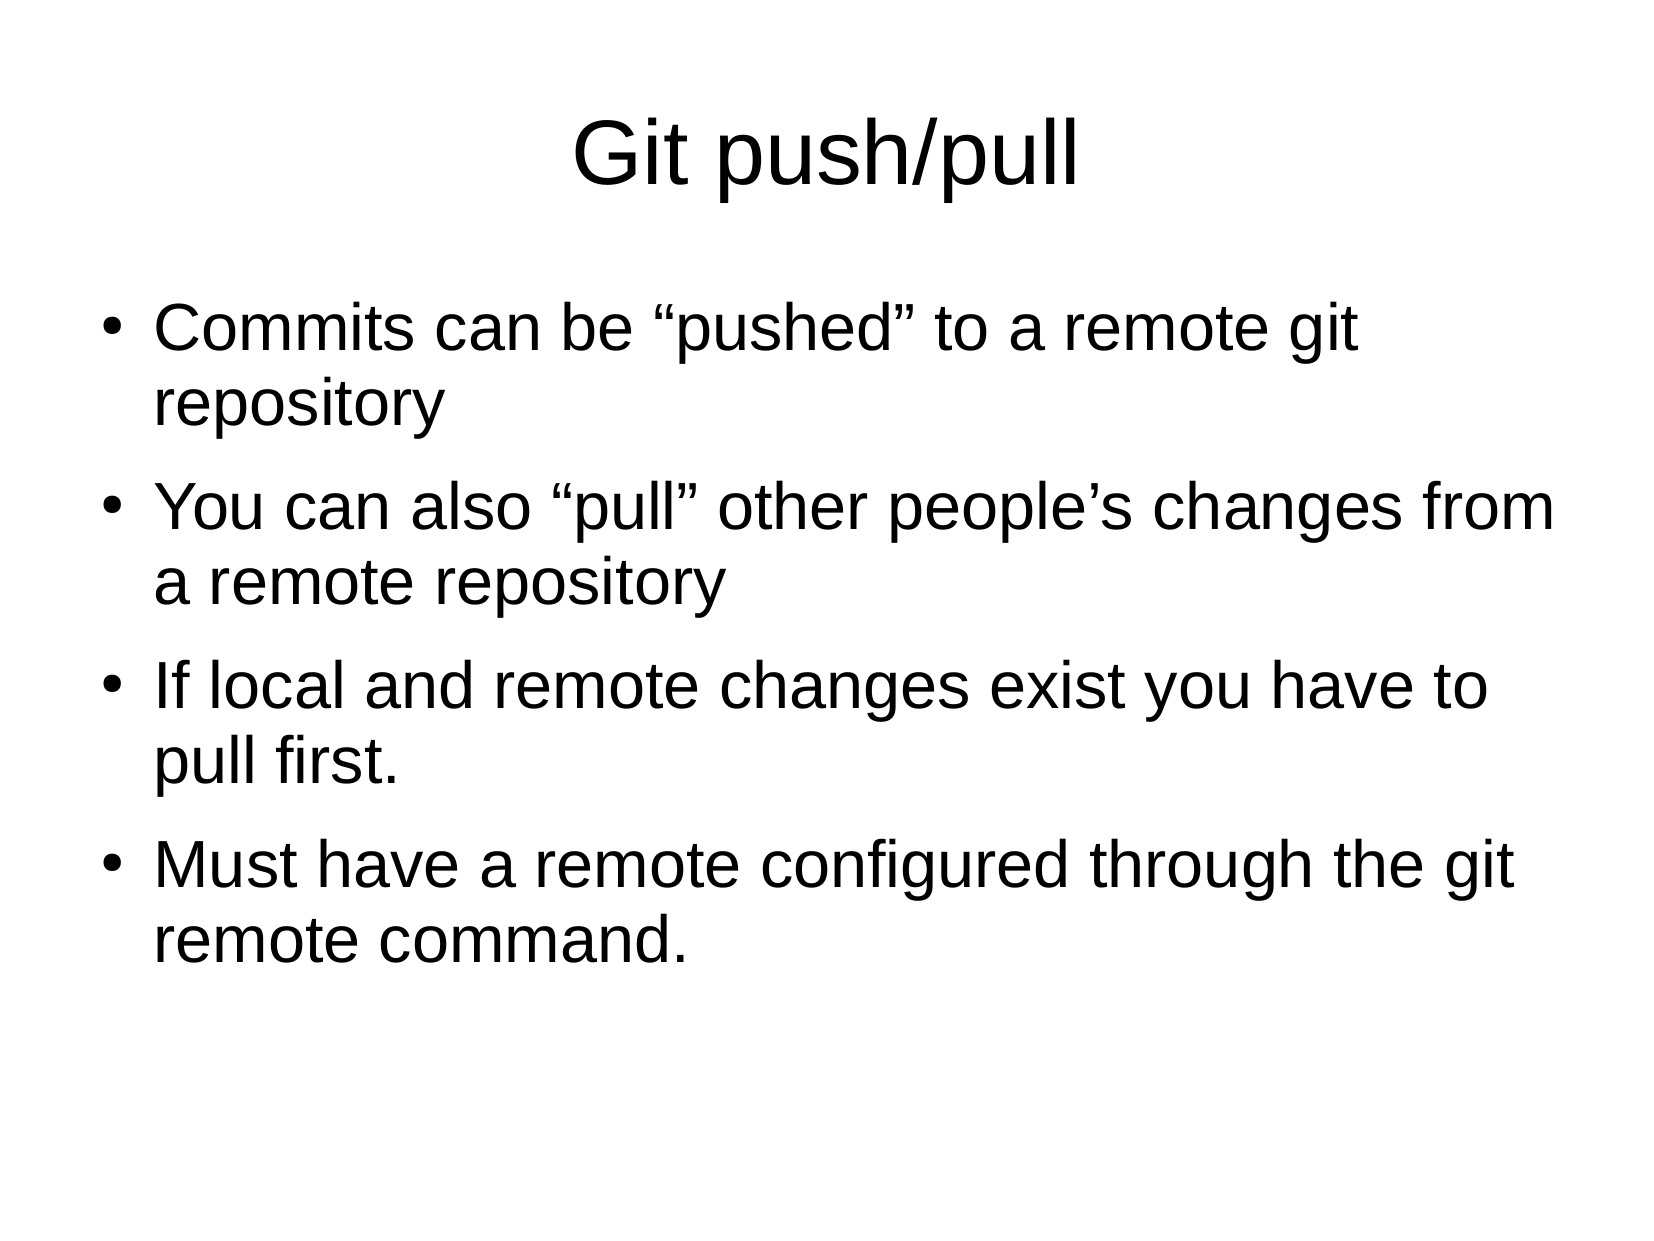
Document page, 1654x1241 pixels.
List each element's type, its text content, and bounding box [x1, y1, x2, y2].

list Commits can be “pushed” to a remote git repository You can also “pull” other people’s changes from a remote repository If local and remote changes exist you have to pull first. Must have a remote configured through the git remote command. [82, 290, 1571, 1010]
title Git push/pull [82, 49, 1571, 257]
